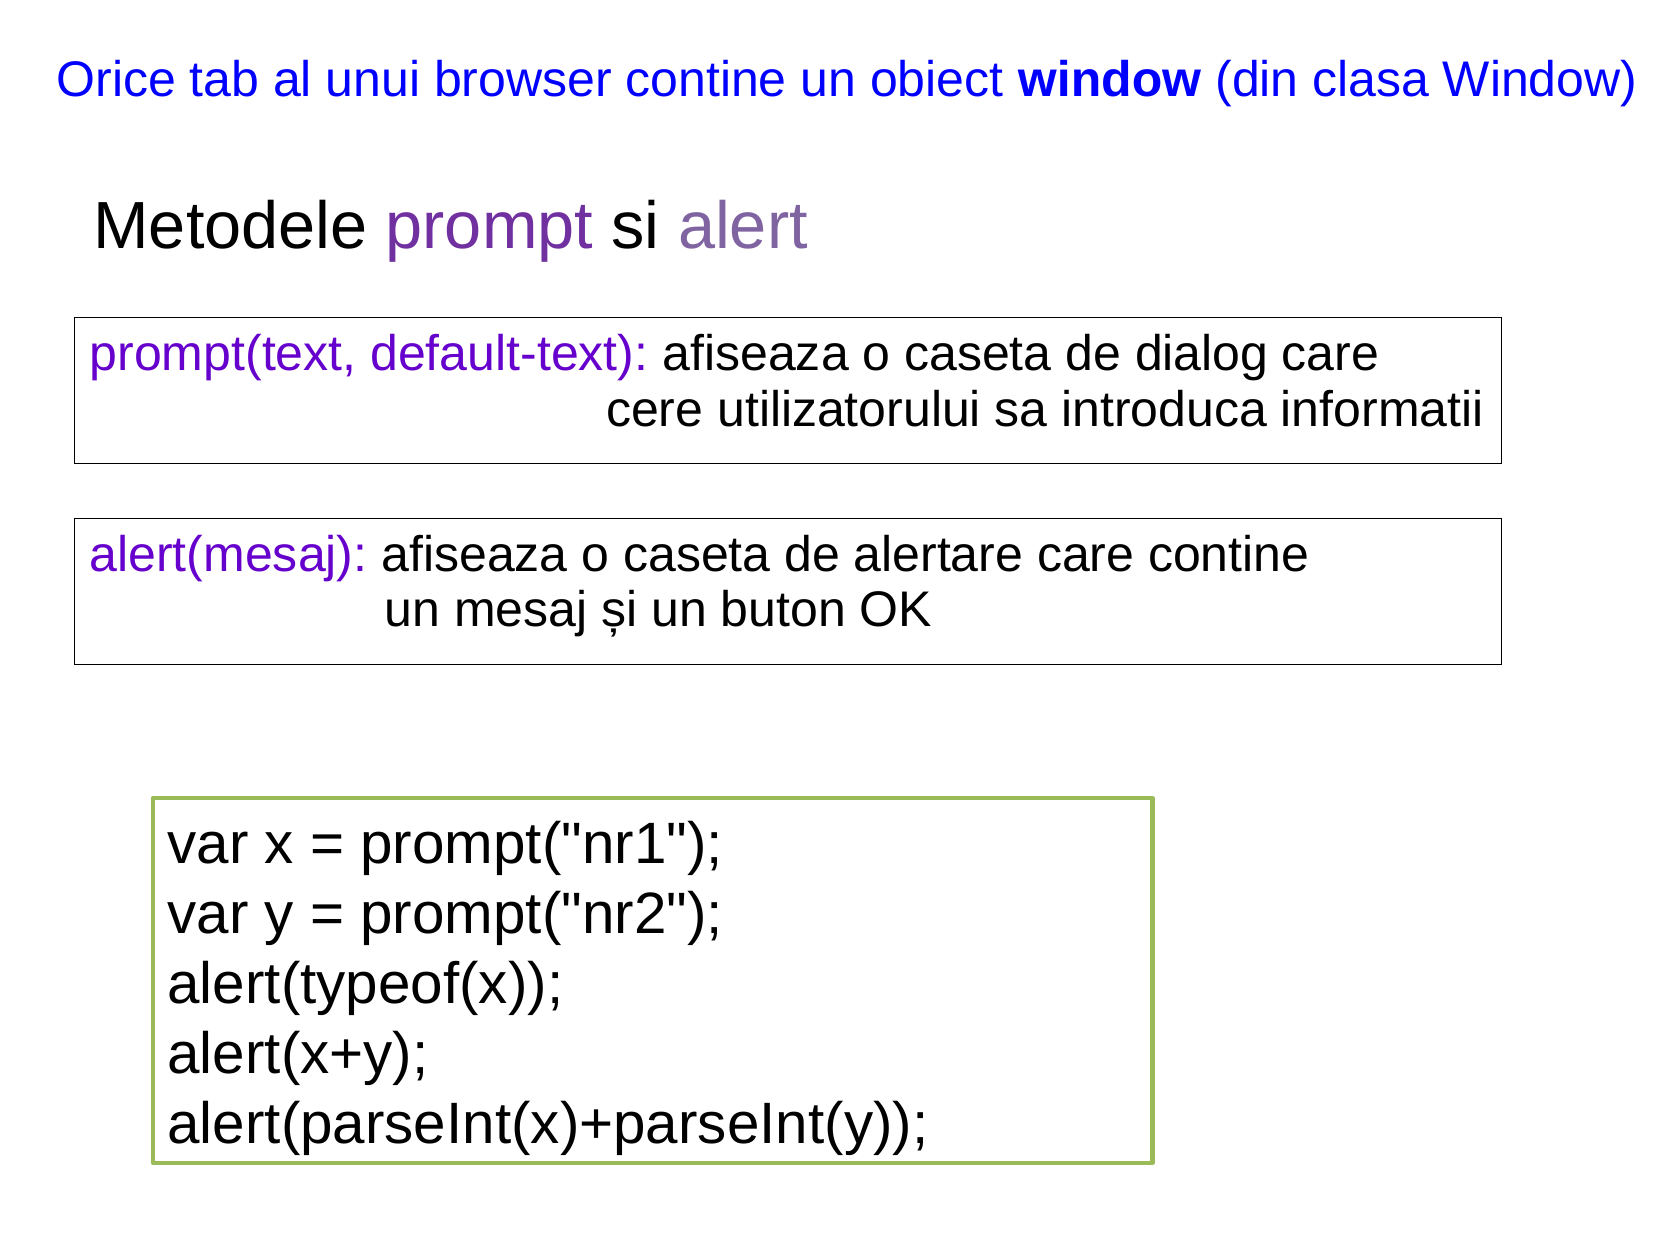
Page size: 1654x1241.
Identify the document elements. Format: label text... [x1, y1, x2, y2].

text_box Metodele prompt si alert [78, 180, 826, 270]
text_box alert(mesaj): afiseaza o caseta de alertare care contine un mesaj și un buton OK [74, 518, 1502, 665]
text_box var x = prompt("nr1"); var y = prompt("nr2"); alert(typeof(x)); alert(x+y); alert(parseInt(x)+parseInt(y)); [152, 798, 1153, 1163]
text_box Orice tab al unui browser contine un obiect window (din clasa Window) [41, 43, 1653, 124]
text_box prompt(text, default-text): afiseaza o caseta de dialog care cere utilizatorului sa introduca informatii [74, 317, 1502, 464]
